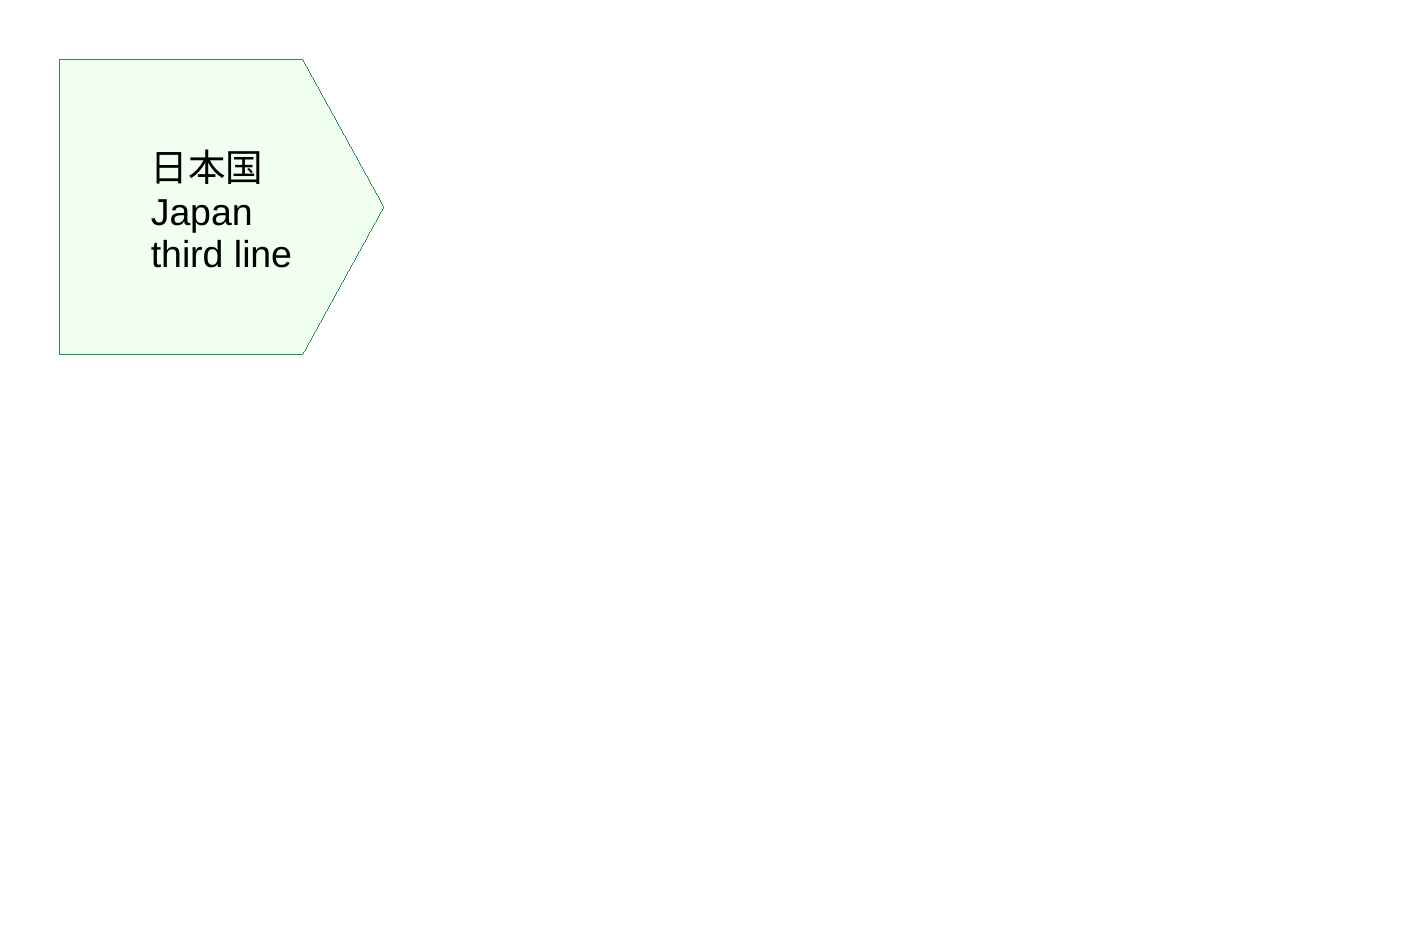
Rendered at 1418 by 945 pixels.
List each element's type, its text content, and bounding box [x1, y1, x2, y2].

text_box 日本国 Japan third line [59, 59, 384, 355]
